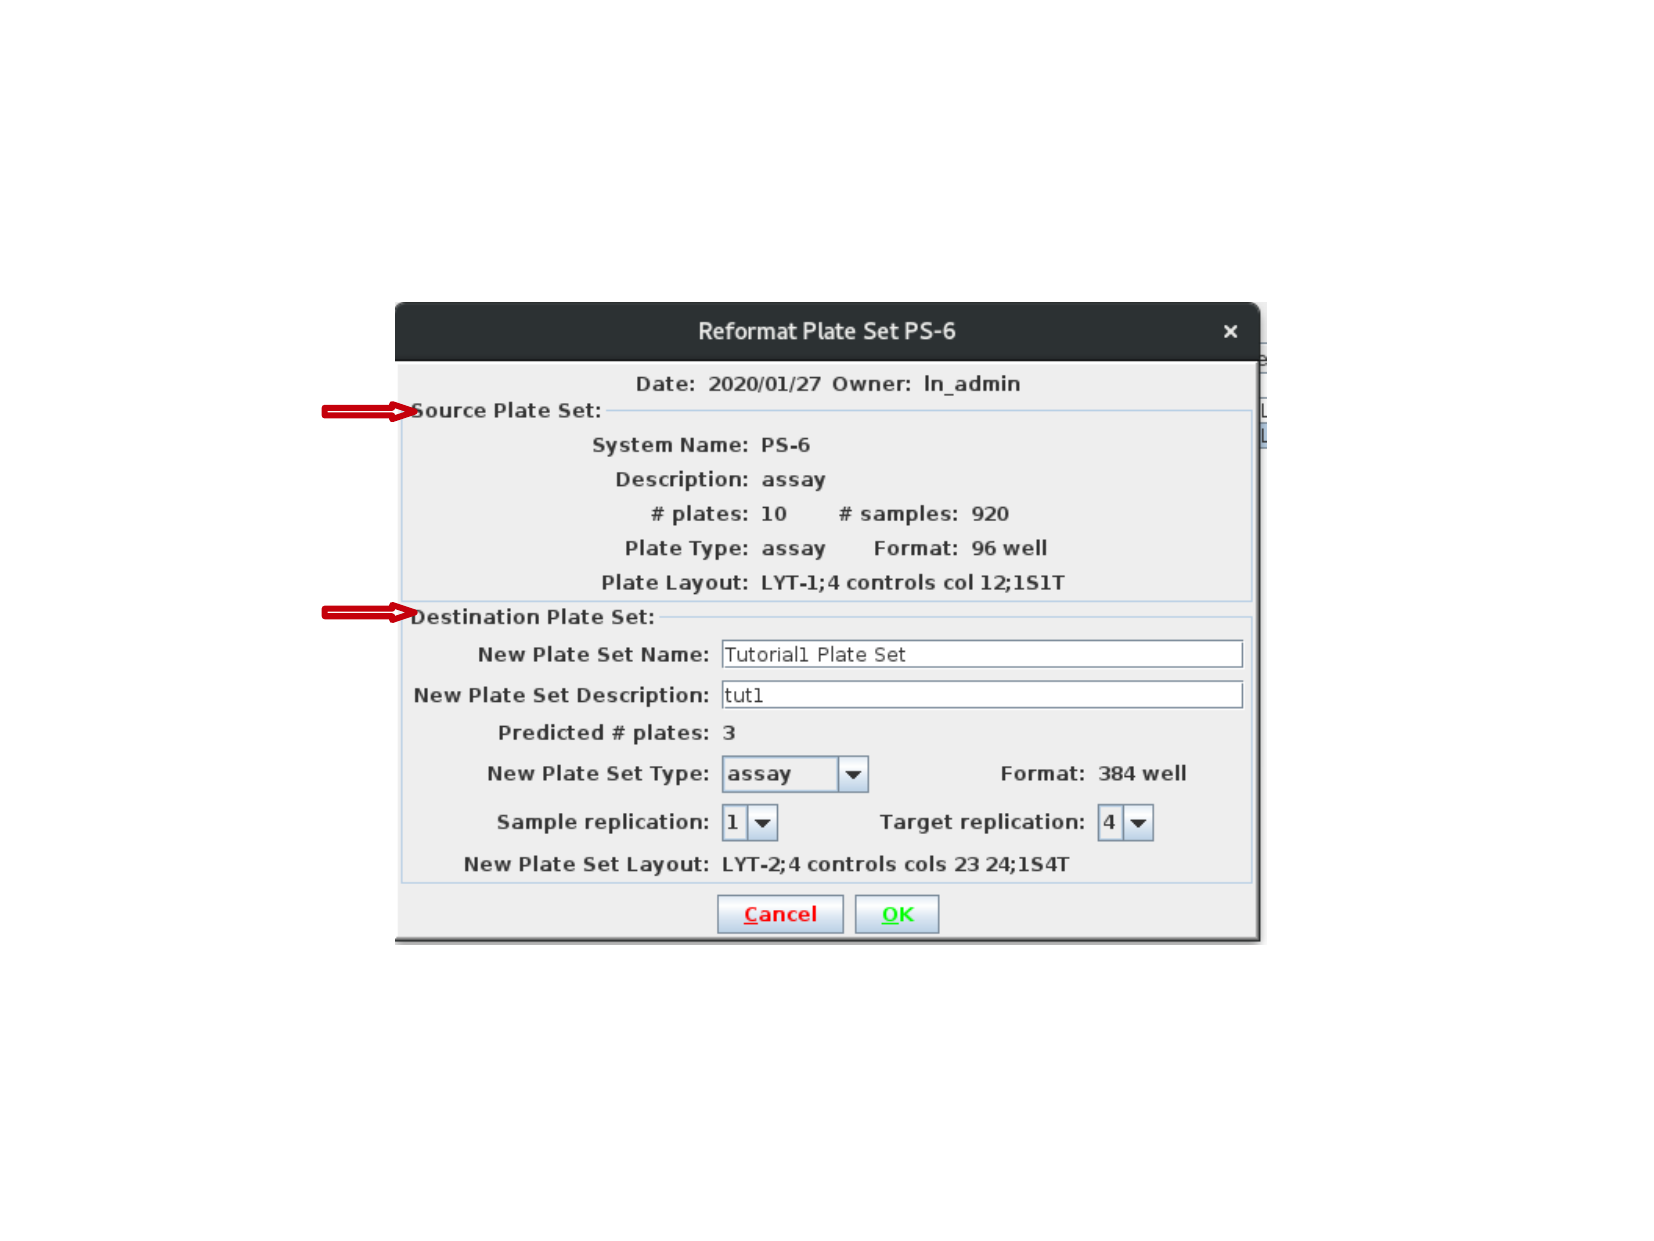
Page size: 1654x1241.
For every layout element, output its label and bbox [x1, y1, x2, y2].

picture [395, 610, 403, 615]
picture [395, 409, 403, 414]
picture [395, 302, 1267, 945]
